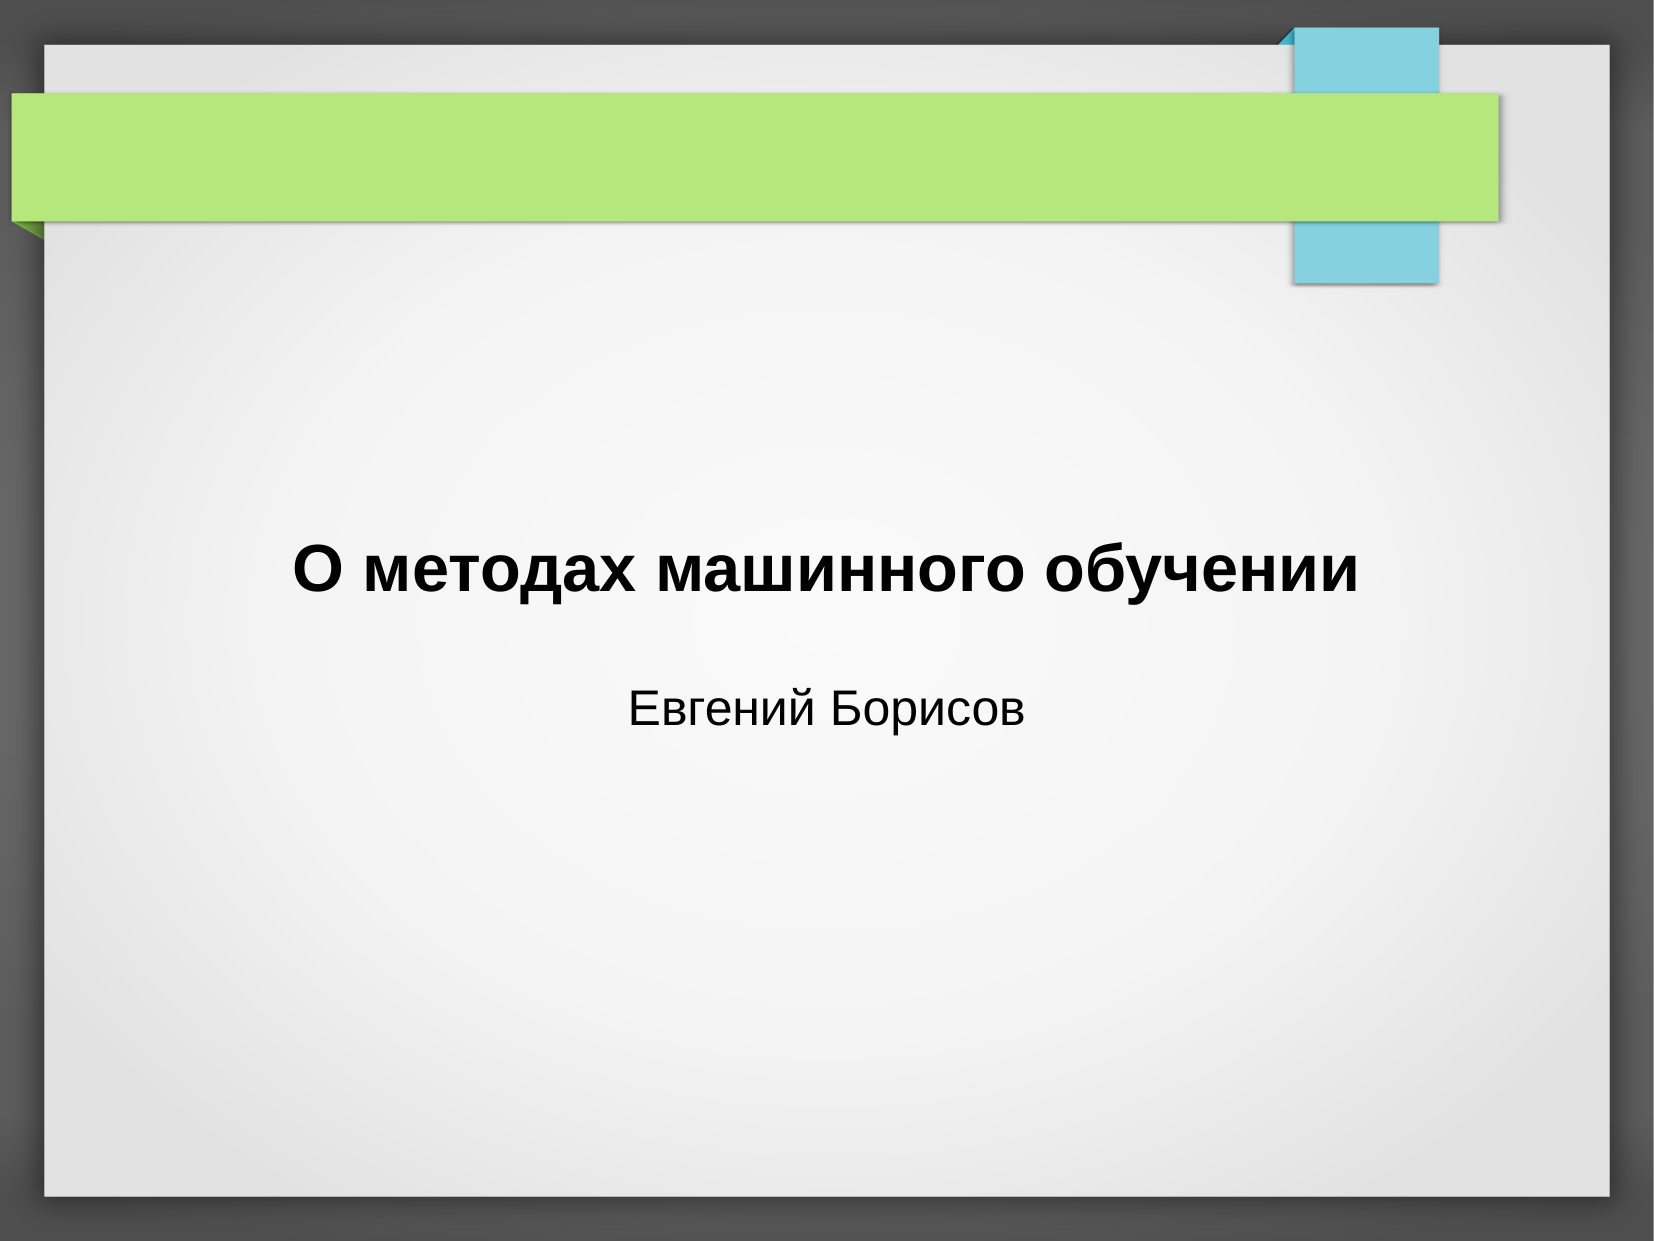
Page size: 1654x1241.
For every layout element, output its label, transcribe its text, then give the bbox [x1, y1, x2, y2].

subtitle О методах машинного обучении Евгений Борисов [82, 290, 1571, 1010]
picture [0, 0, 1654, 1241]
